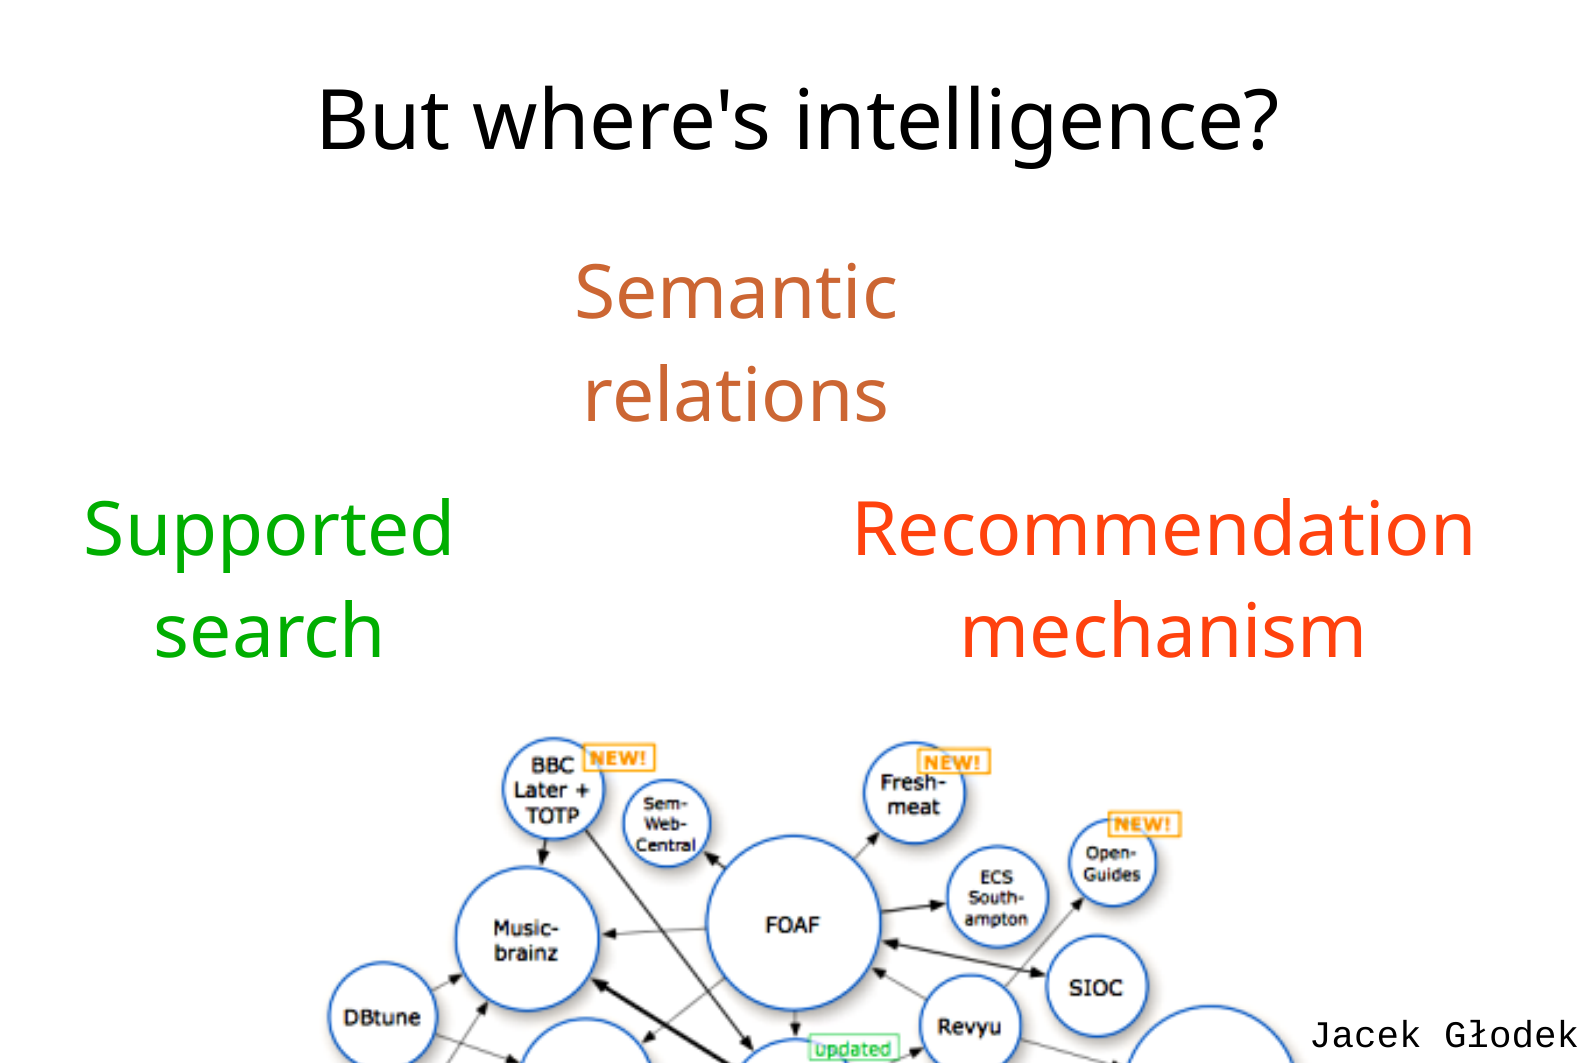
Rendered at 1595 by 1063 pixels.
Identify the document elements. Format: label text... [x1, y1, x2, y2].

text_box Jacek Głodek [1294, 1008, 1595, 1063]
text_box Semantic relations [559, 231, 1071, 431]
text_box Recommendation mechanism [836, 467, 1543, 667]
text_box But where's intelligence? [67, 53, 1530, 171]
text_box Supported search [69, 467, 581, 667]
picture [288, 712, 1339, 1063]
